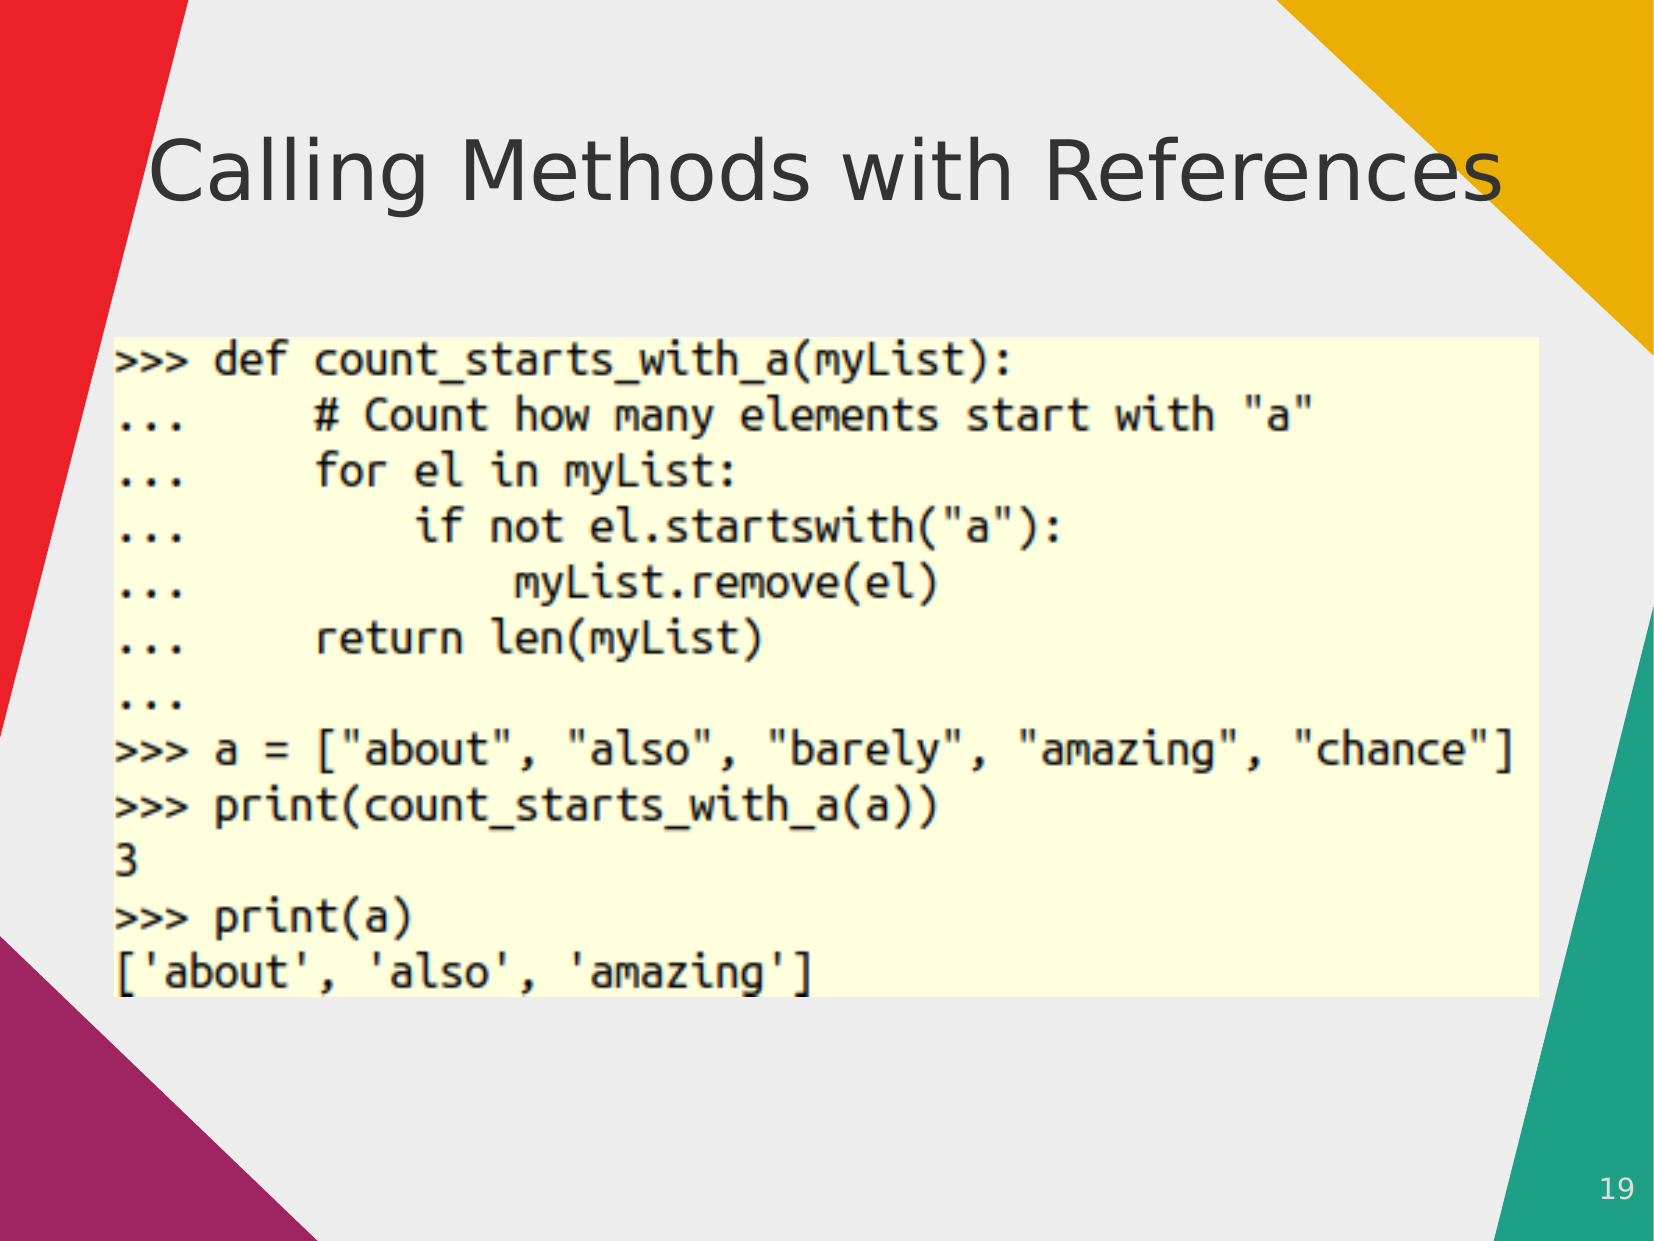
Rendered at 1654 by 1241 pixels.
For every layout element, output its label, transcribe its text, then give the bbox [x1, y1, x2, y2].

picture [114, 337, 1539, 997]
title Calling Methods with References [114, 73, 1539, 271]
